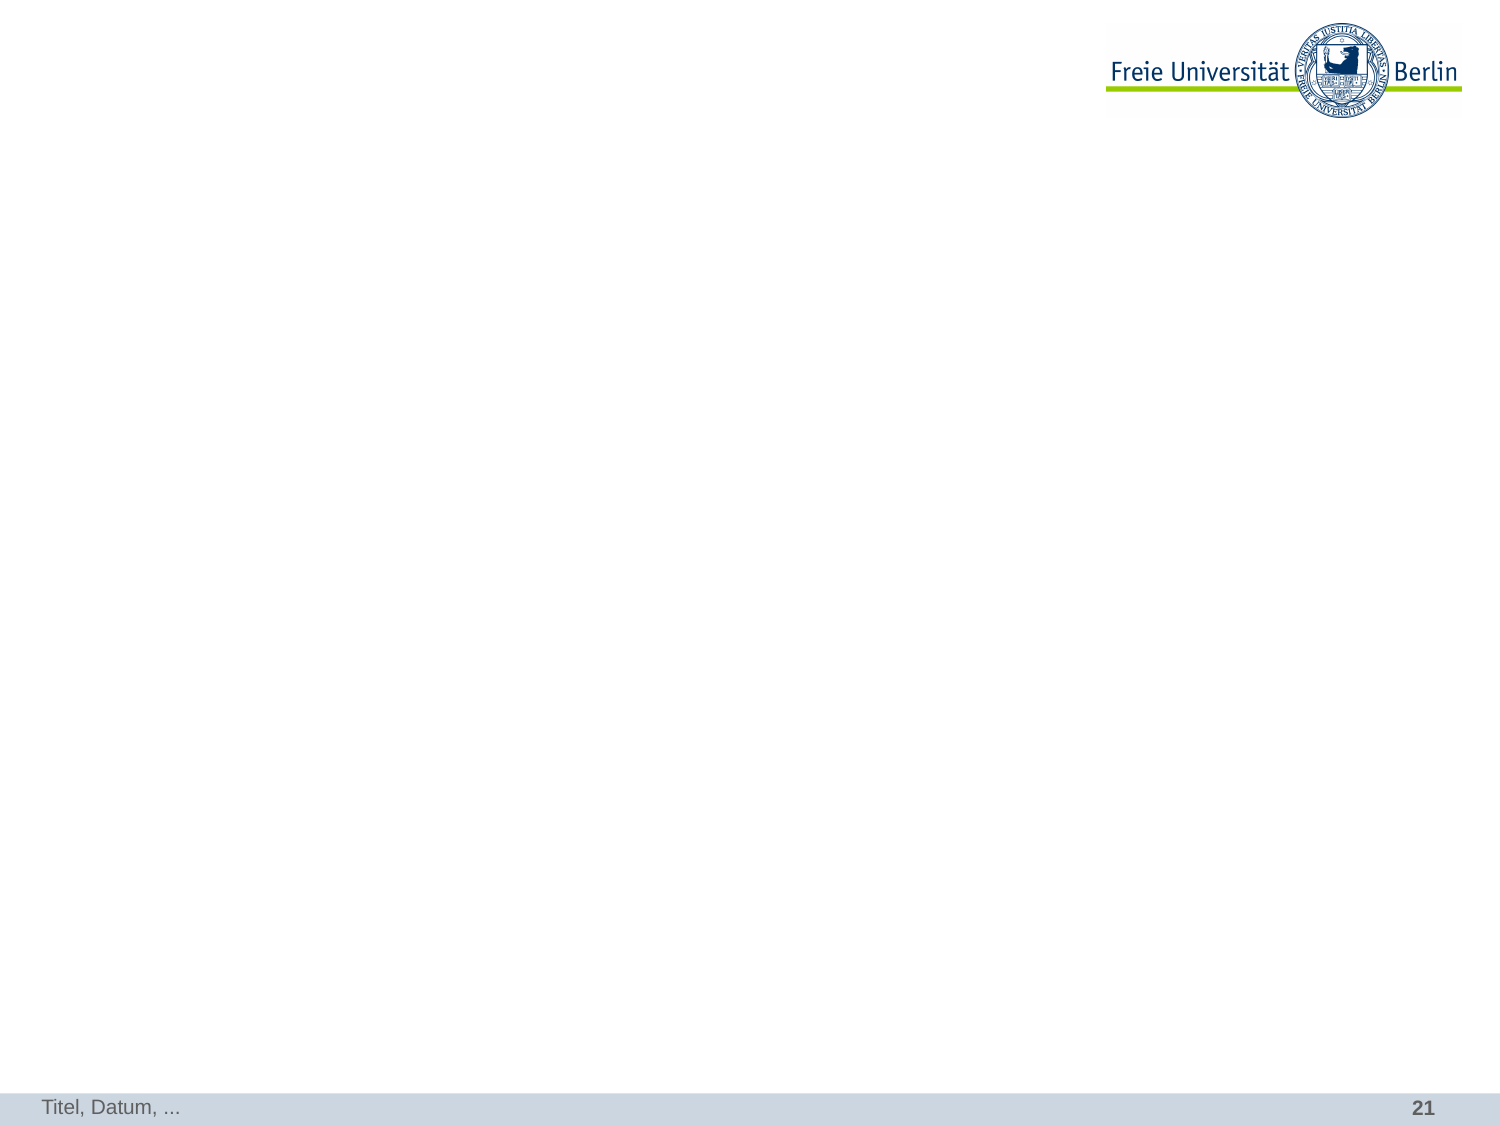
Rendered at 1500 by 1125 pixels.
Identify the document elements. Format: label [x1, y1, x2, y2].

picture [1106, 23, 1462, 118]
